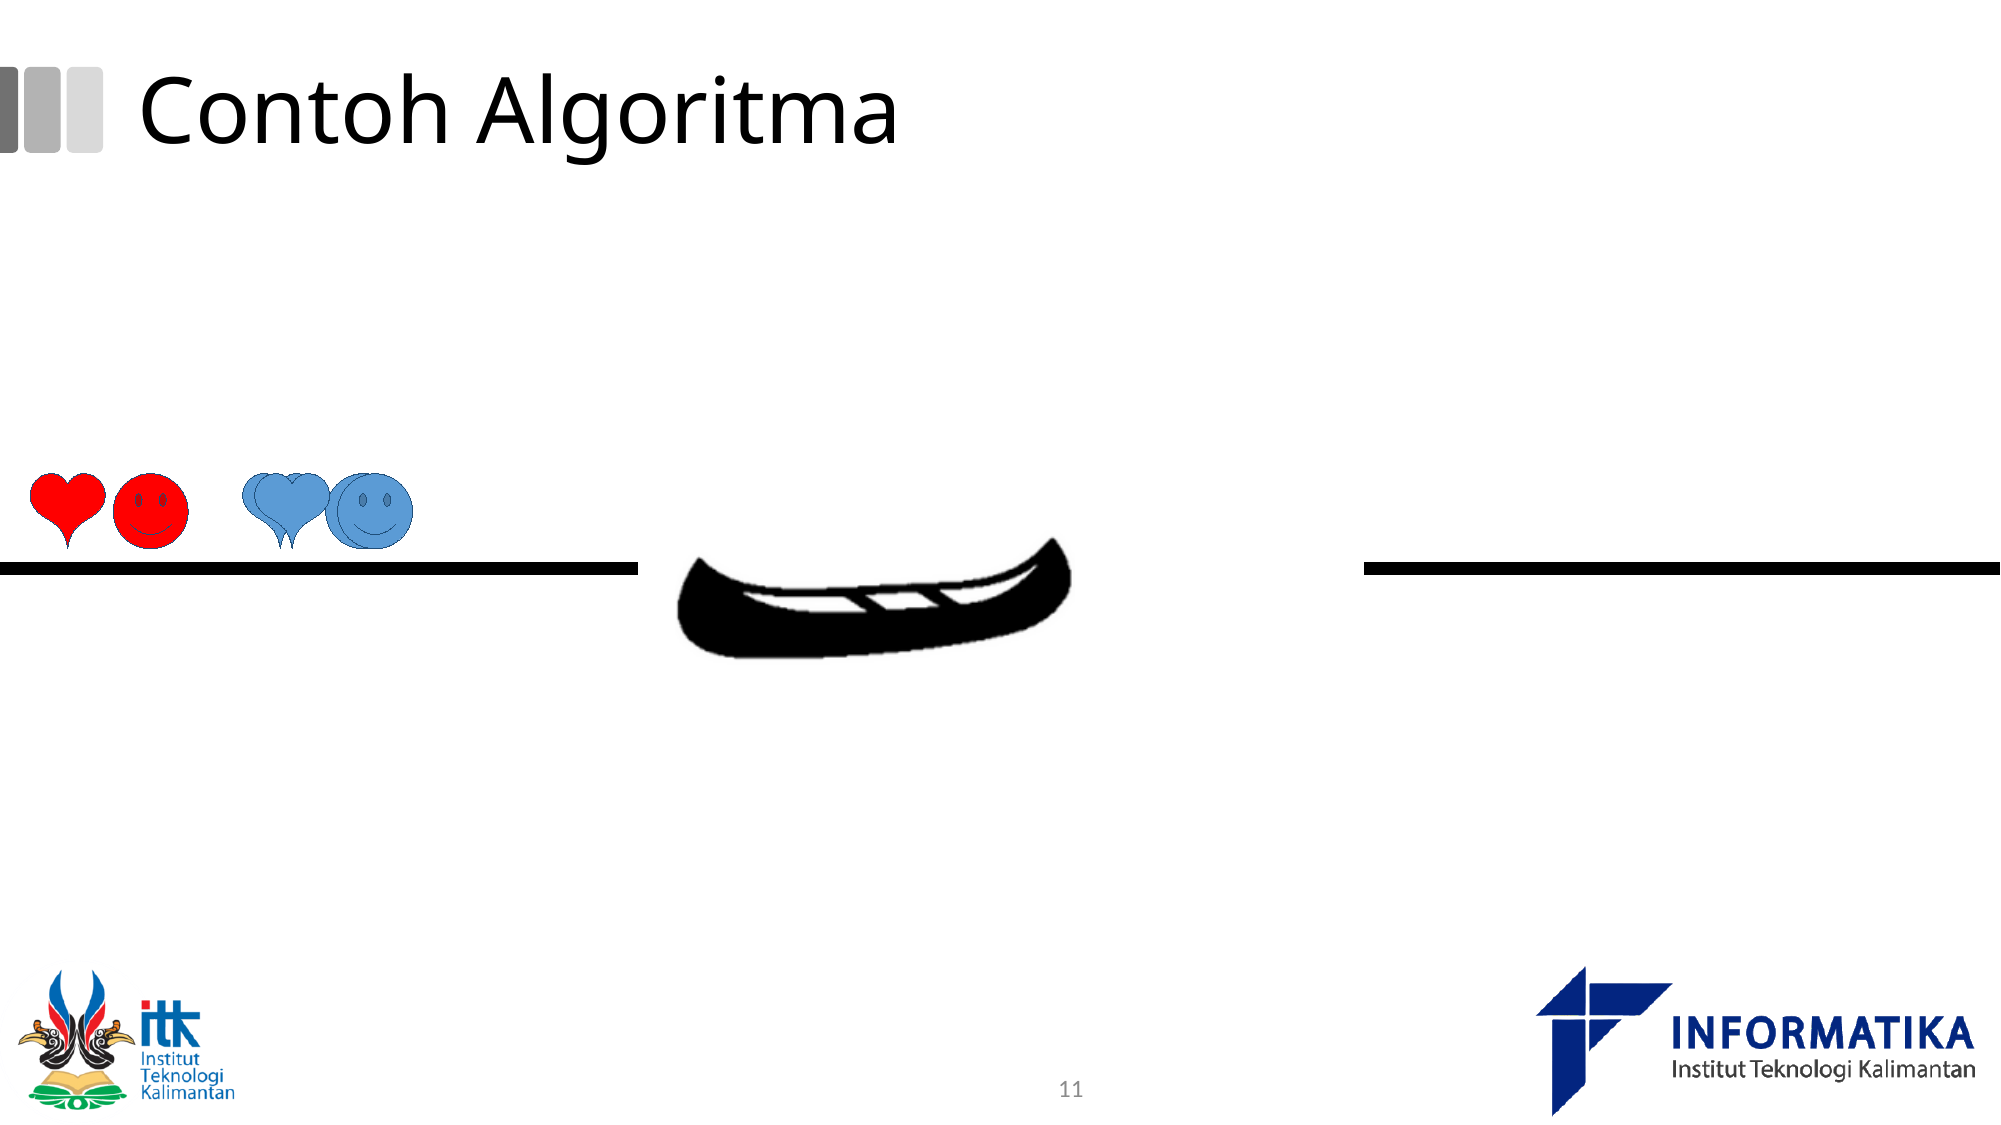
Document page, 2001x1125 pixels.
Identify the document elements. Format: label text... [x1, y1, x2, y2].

picture [1534, 965, 1976, 1118]
picture [675, 523, 1075, 676]
title Contoh Algoritma [137, 1, 1863, 219]
text_box [1364, 562, 2000, 575]
text_box [0, 562, 638, 575]
text_box [113, 473, 189, 549]
text_box [242, 473, 413, 549]
text_box [30, 473, 106, 549]
picture [0, 935, 253, 1125]
